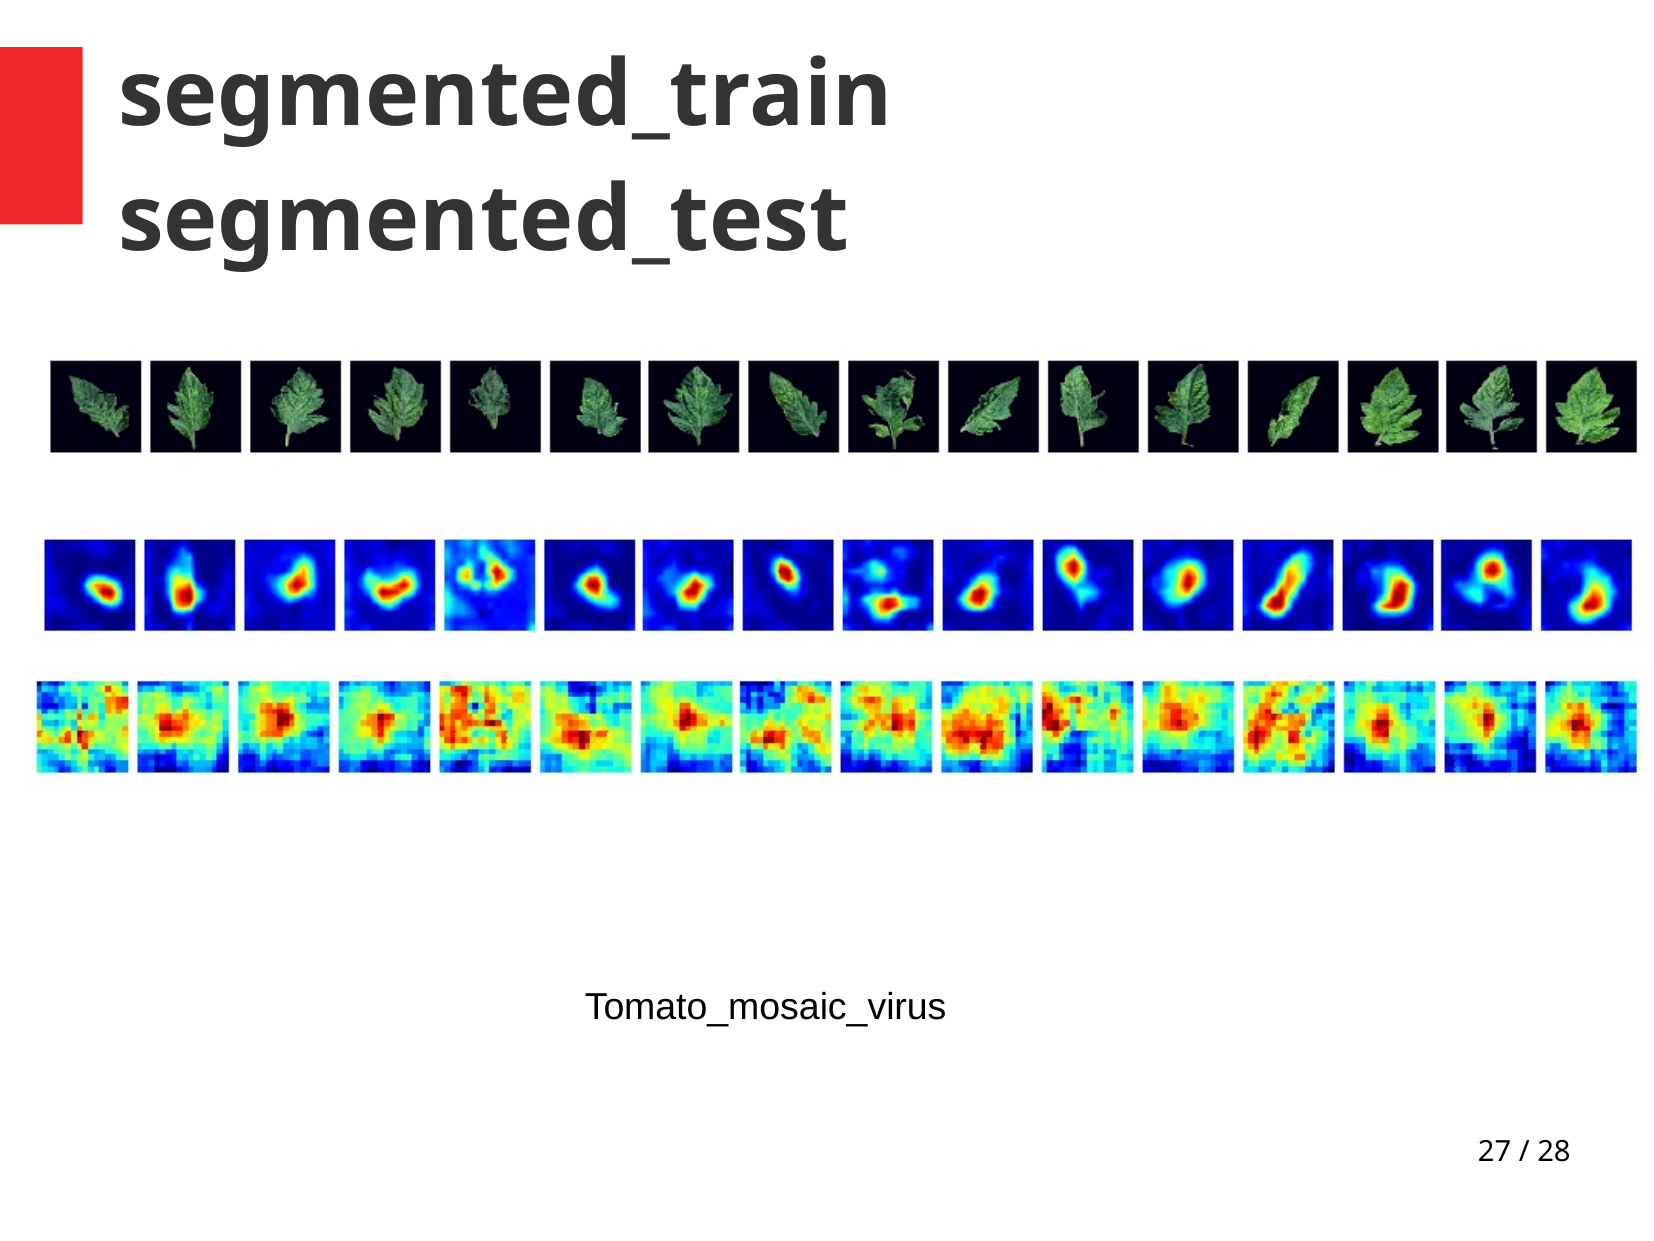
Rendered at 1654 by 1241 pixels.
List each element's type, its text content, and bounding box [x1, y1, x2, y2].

text_box Tomato_mosaic_virus [570, 978, 1138, 1036]
picture [0, 344, 1654, 490]
title segmented_train segmented_test [118, 45, 1571, 260]
picture [0, 523, 1654, 811]
